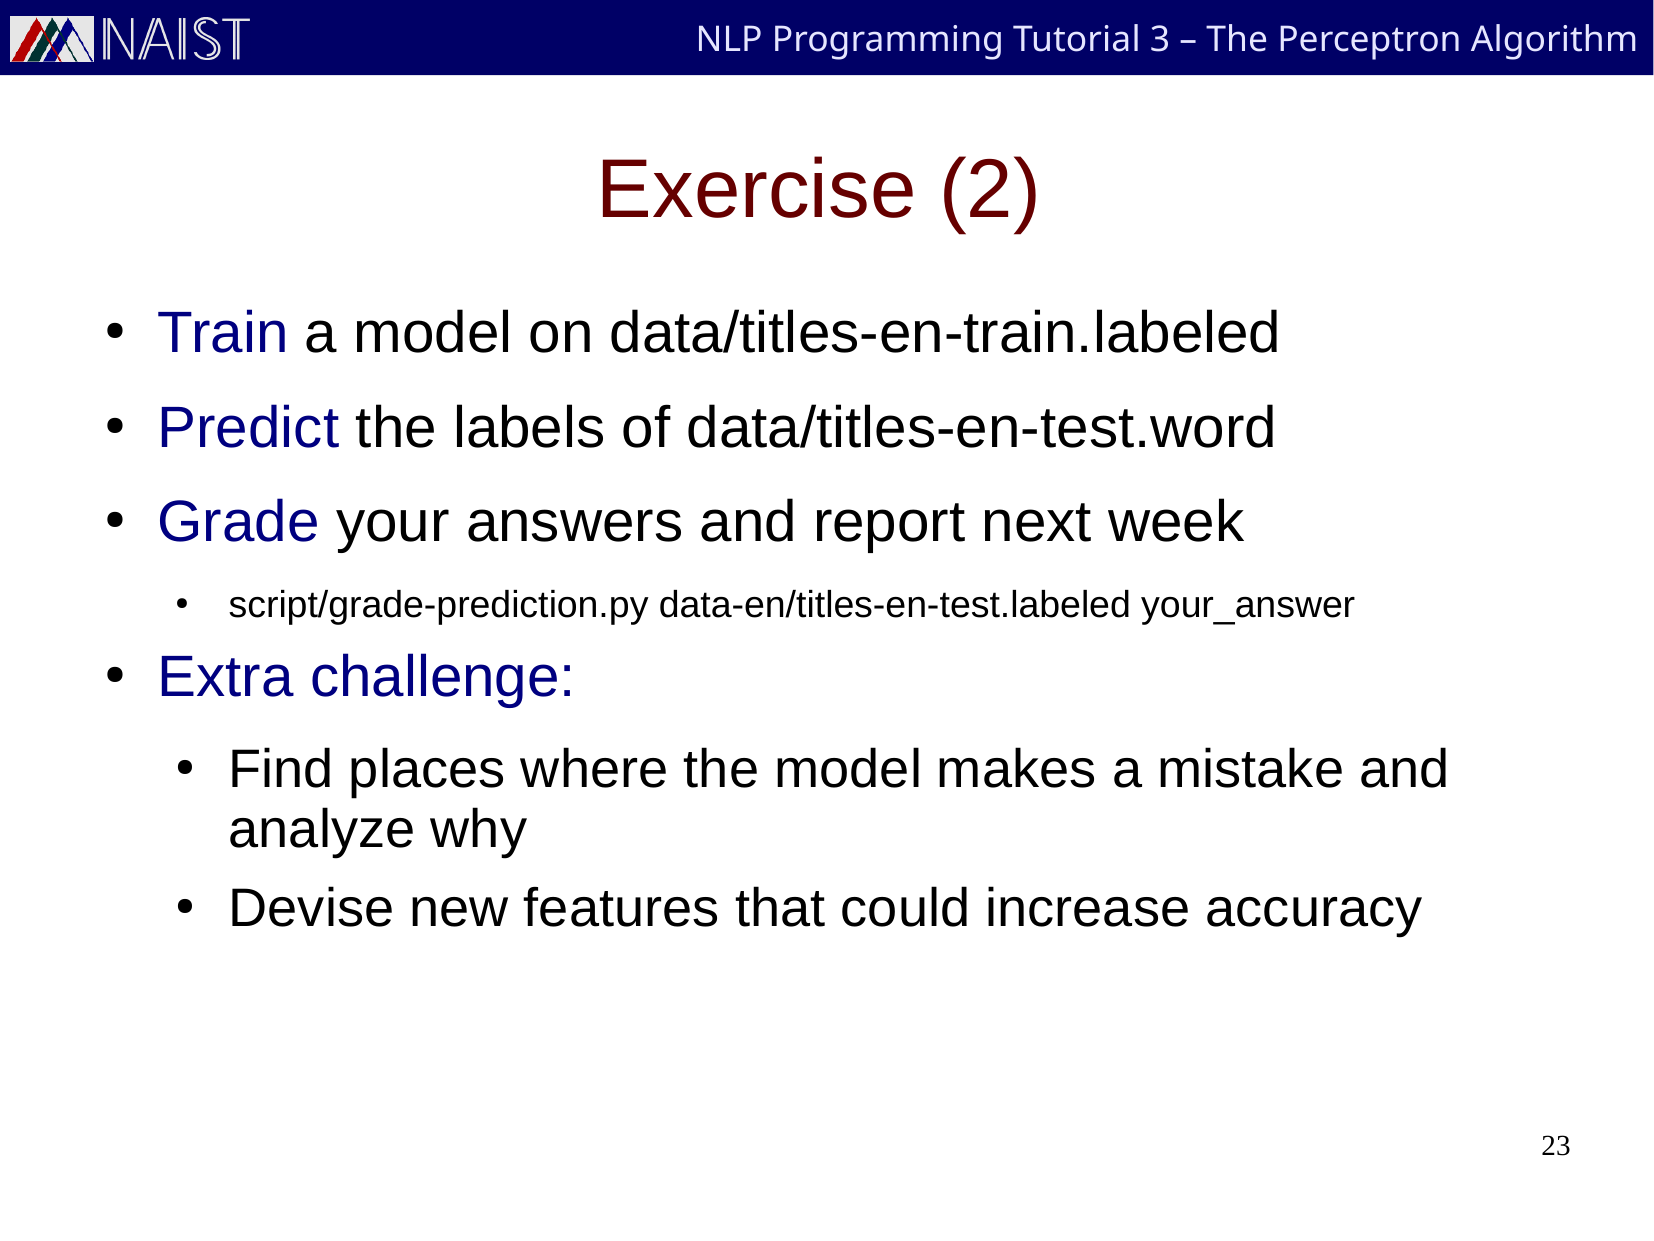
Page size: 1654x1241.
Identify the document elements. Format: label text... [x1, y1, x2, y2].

title Exercise (2) [75, 92, 1564, 285]
picture [102, 17, 251, 60]
list Train a model on data/titles-en-train.labeled Predict the labels of data/titles-en-test.word Grade your answers and report next week script/grade-prediction.py data-en/titles-en-test.labeled your_answer Extra challenge: Find places where the model makes a mistake and analyze why Devise new features that could increase accuracy [86, 300, 1576, 1119]
picture [10, 16, 94, 62]
